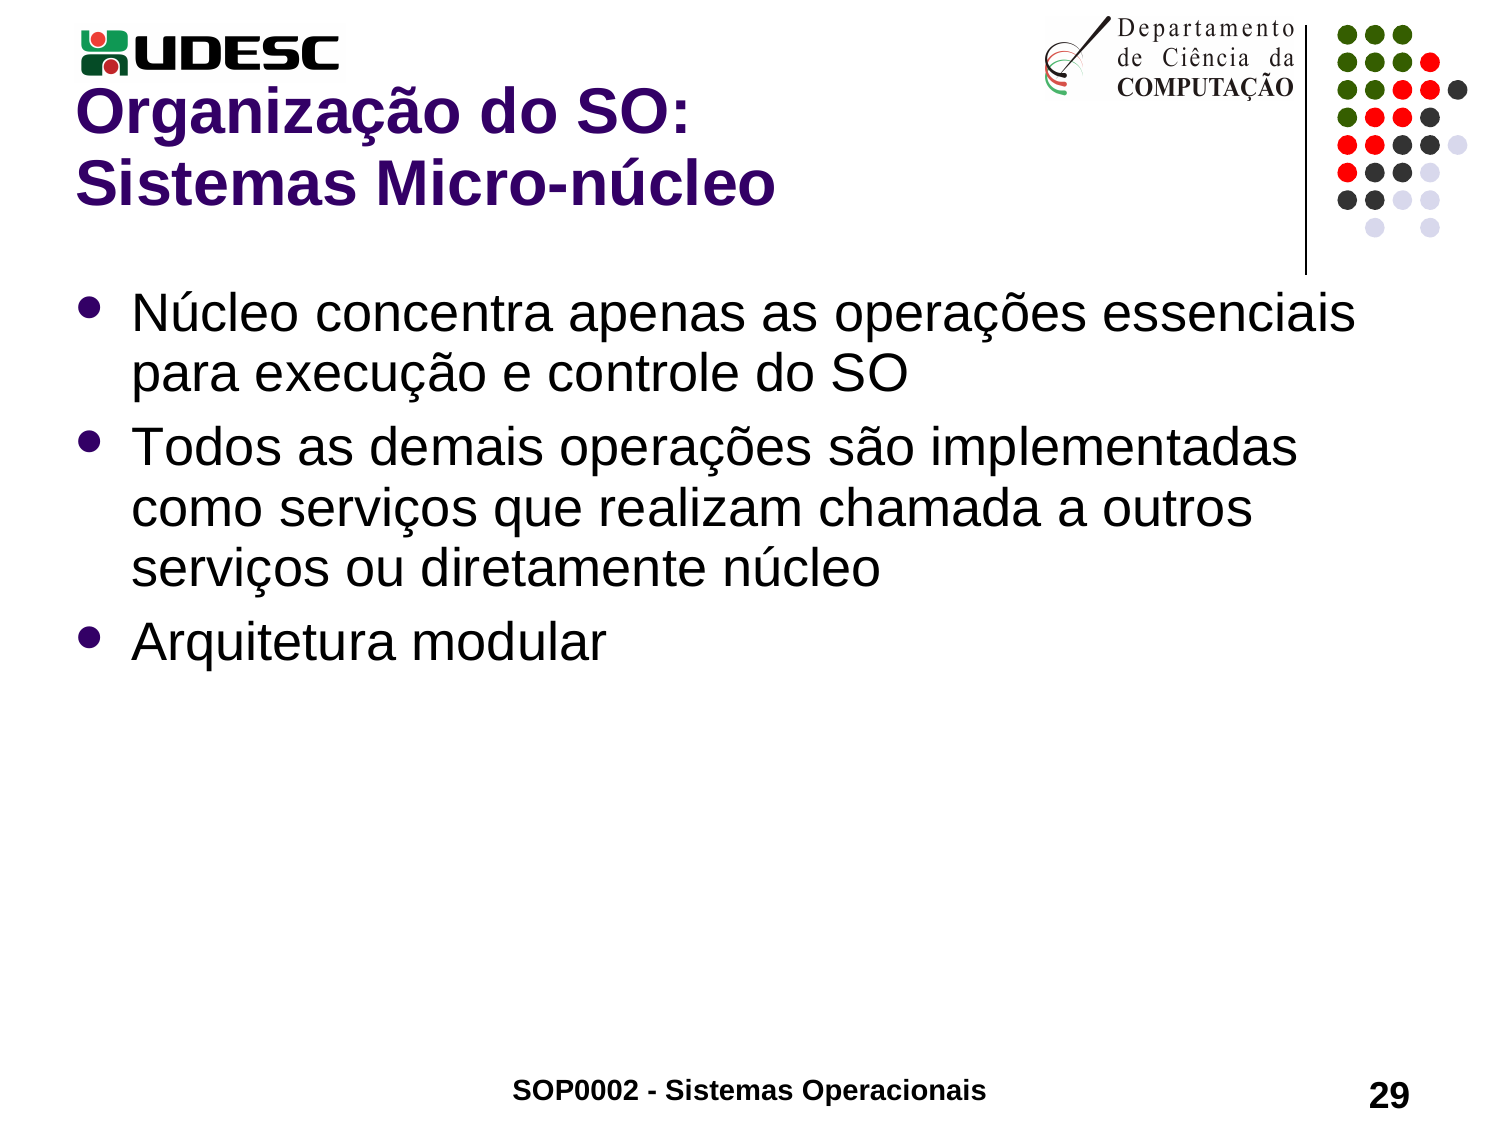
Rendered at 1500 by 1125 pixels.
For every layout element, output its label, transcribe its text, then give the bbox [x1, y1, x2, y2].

list Núcleo concentra apenas as operações essenciais para execução e controle do SO Todos as demais operações são implementadas como serviços que realizam chamada a outros serviços ou diretamente núcleo Arquitetura modular [75, 282, 1426, 1006]
picture [74, 23, 346, 62]
picture [1045, 16, 1294, 62]
title Organização do SO: Sistemas Micro-núcleo [74, 62, 1313, 233]
